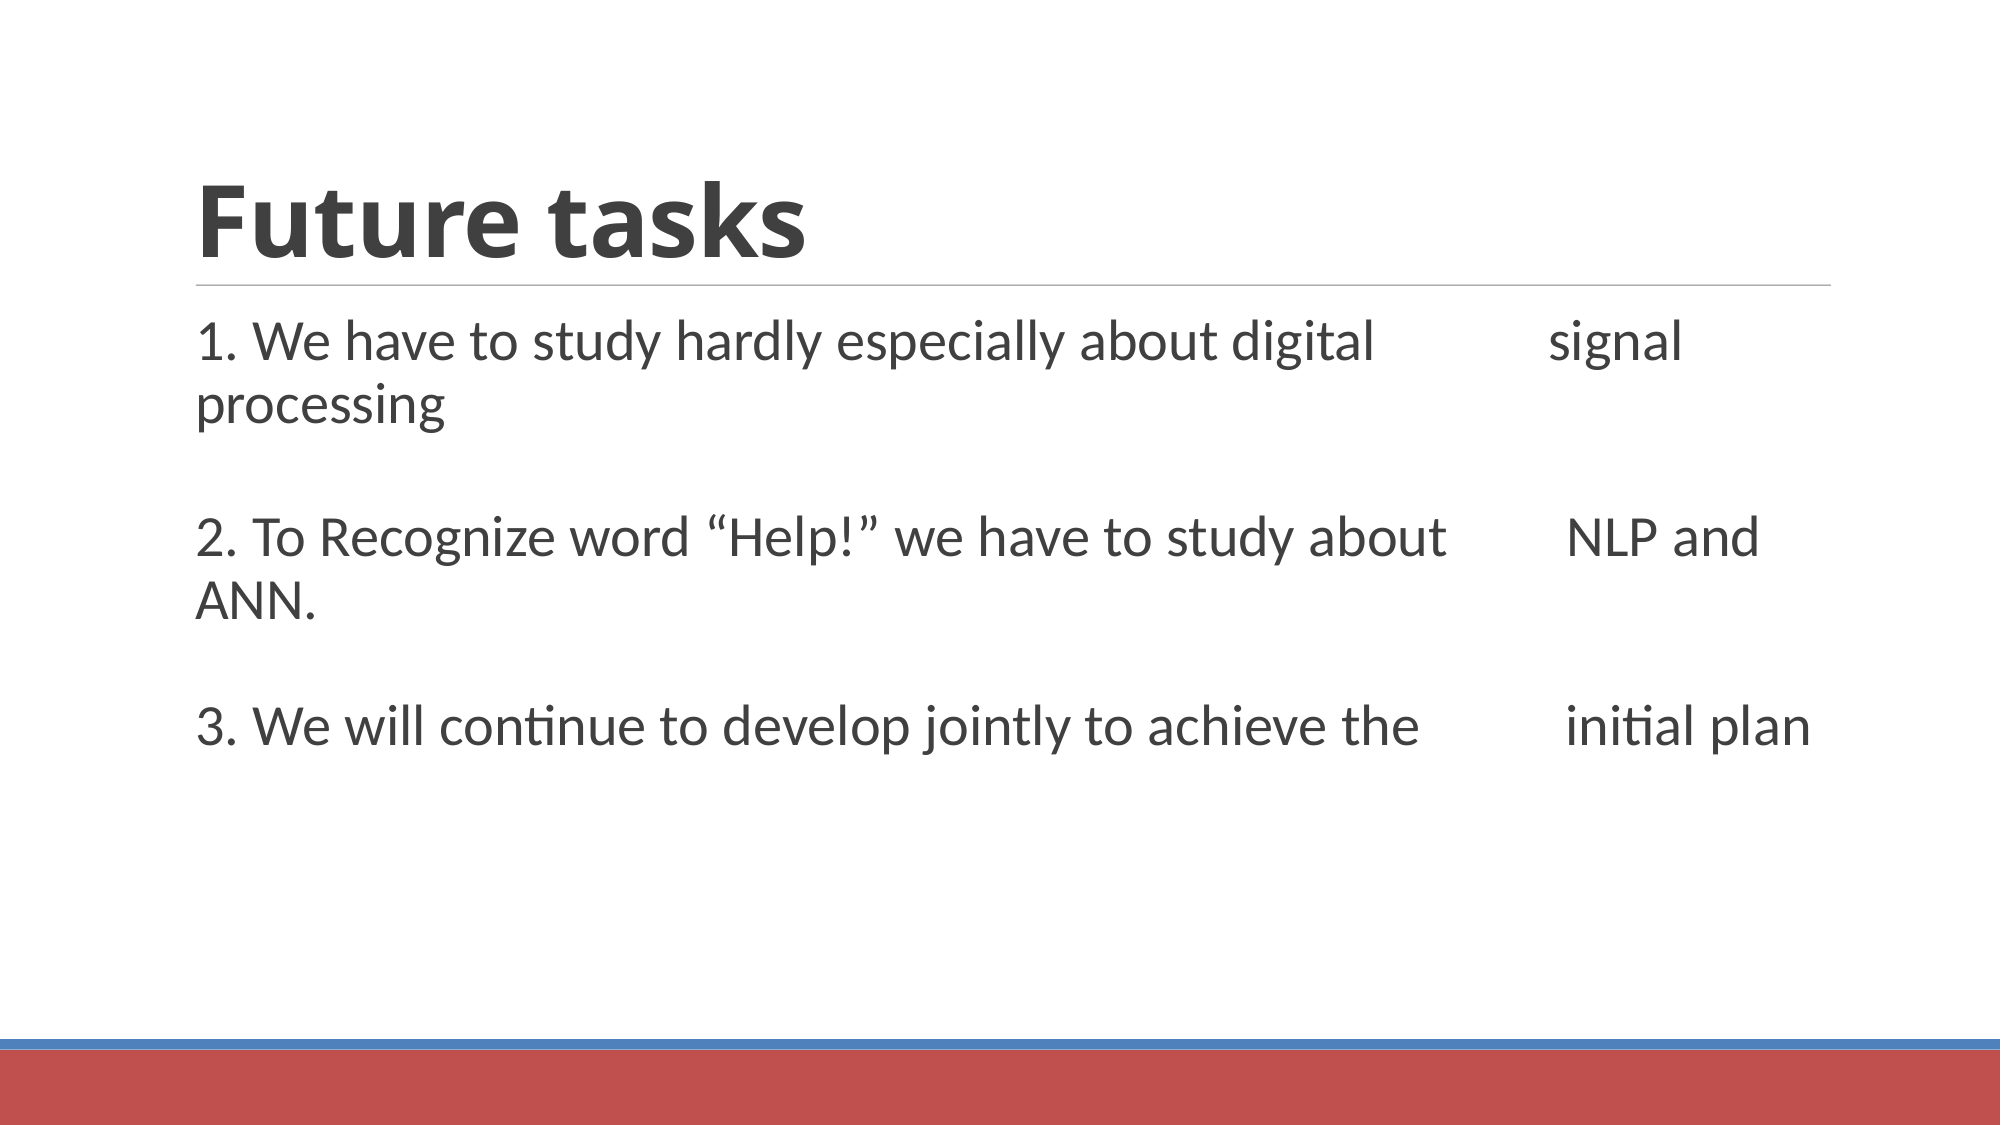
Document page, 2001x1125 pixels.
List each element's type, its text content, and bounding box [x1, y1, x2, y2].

text_box Future tasks [180, 47, 1830, 285]
text_box 1. We have to study hardly especially about digital signal processing 2. To Recognize word “Help!” we have to study about NLP and ANN. 3. We will continue to develop jointly to achieve the initial plan [180, 302, 1830, 963]
